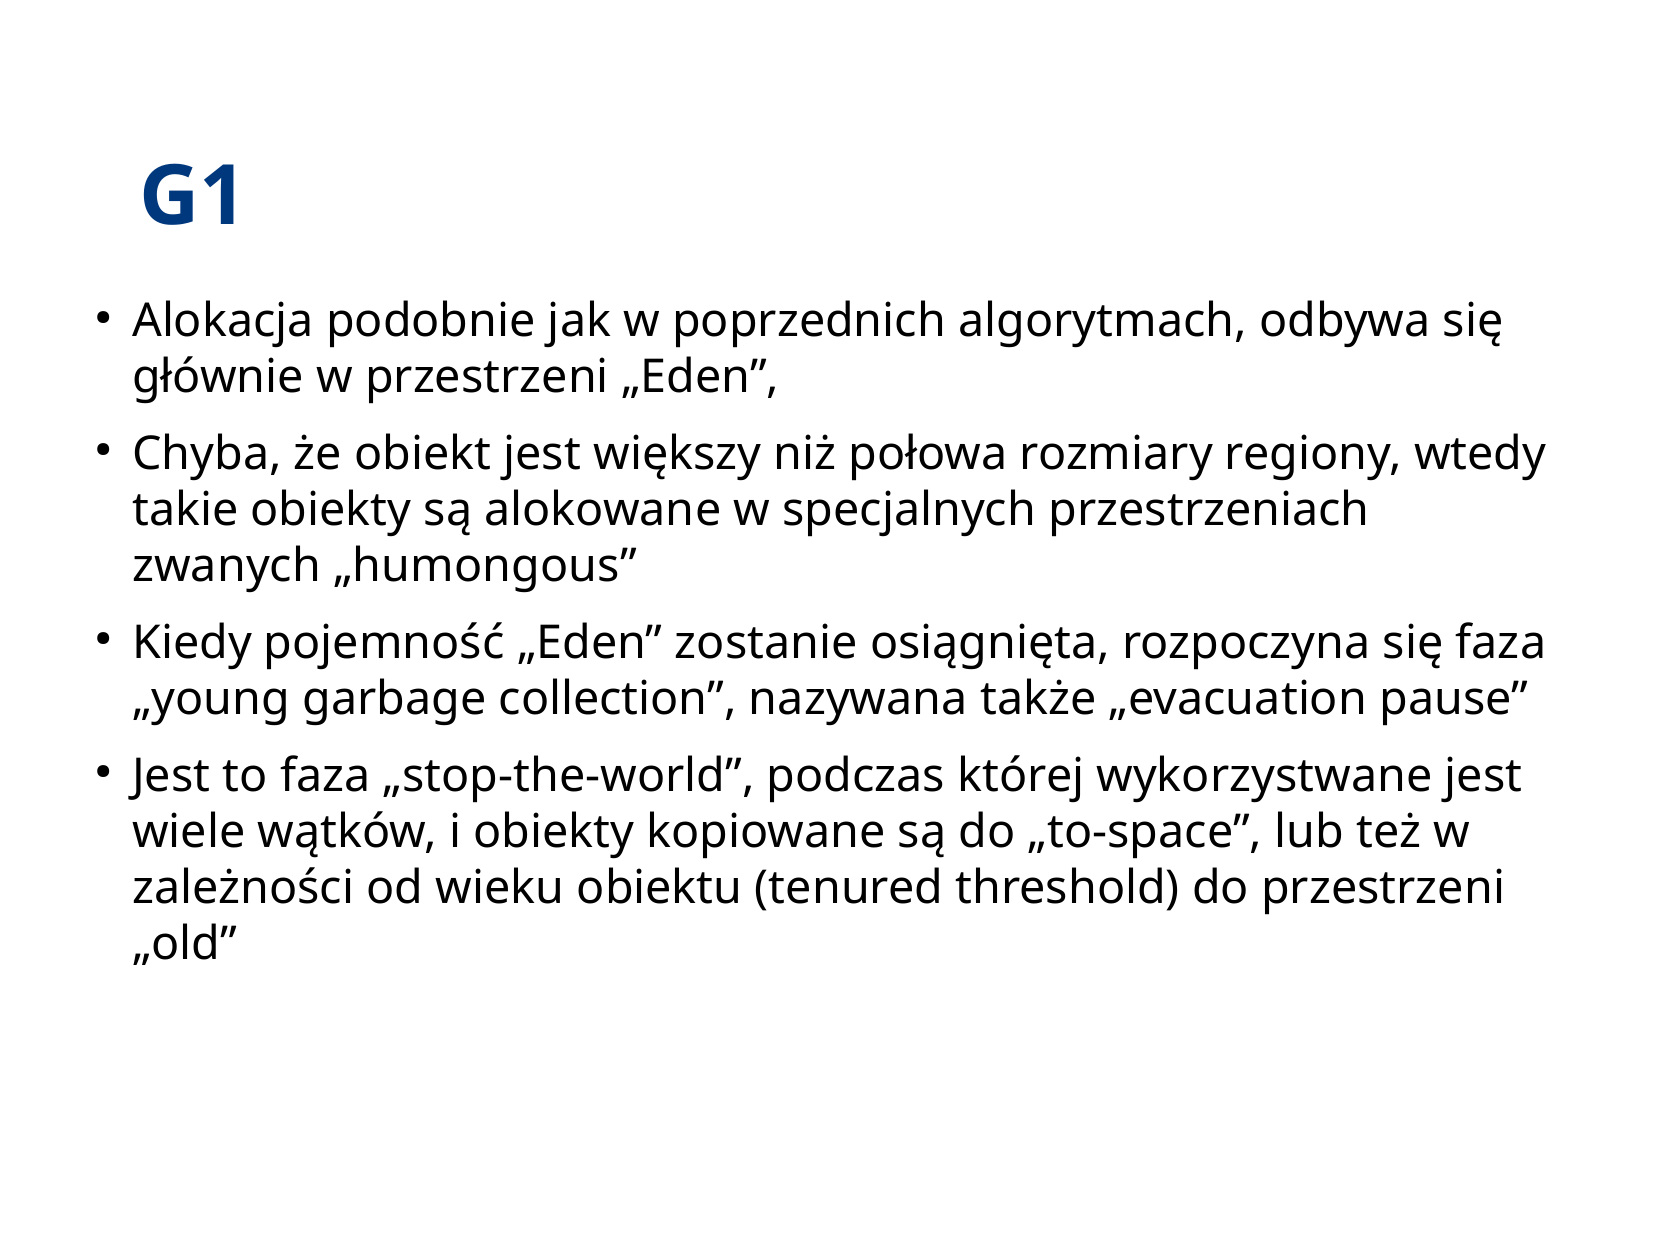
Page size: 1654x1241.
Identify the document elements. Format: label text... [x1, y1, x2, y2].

list Alokacja podobnie jak w poprzednich algorytmach, odbywa się głównie w przestrzeni „Eden”, Chyba, że obiekt jest większy niż połowa rozmiary regiony, wtedy takie obiekty są alokowane w specjalnych przestrzeniach zwanych „humongous” Kiedy pojemność „Eden” zostanie osiągnięta, rozpoczyna się faza „young garbage collection”, nazywana także „evacuation pause” Jest to faza „stop-the-world”, podczas której wykorzystwane jest wiele wątków, i obiekty kopiowane są do „to-space”, lub też w zależności od wieku obiektu (tenured threshold) do przestrzeni „old” [82, 290, 1571, 1010]
title G1 [82, 49, 1571, 257]
